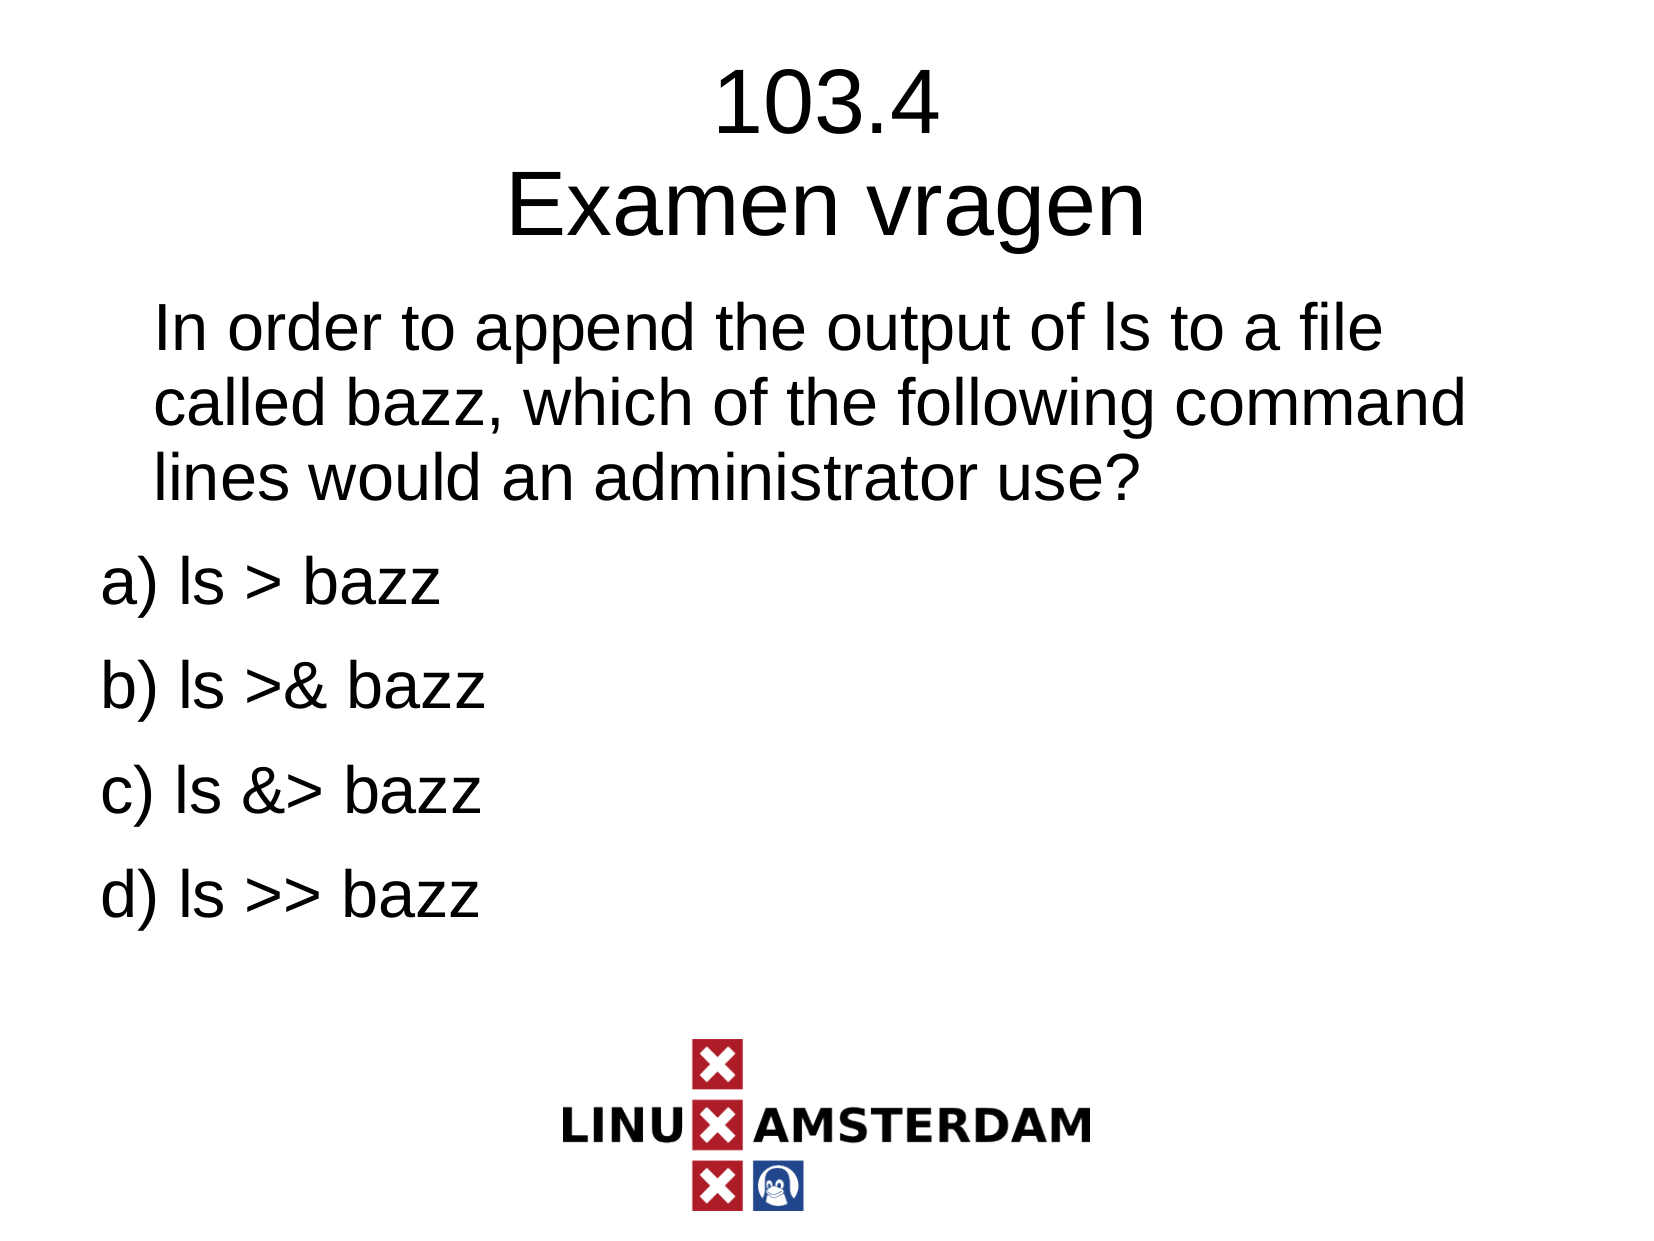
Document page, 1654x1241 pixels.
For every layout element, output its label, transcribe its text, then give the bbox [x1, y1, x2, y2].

picture [563, 1039, 1090, 1211]
list In order to append the output of ls to a file called bazz, which of the following command lines would an administrator use? ls > bazz ls >& bazz ls &> bazz ls >> bazz [82, 290, 1571, 1010]
title 103.4 Examen vragen [82, 49, 1571, 257]
